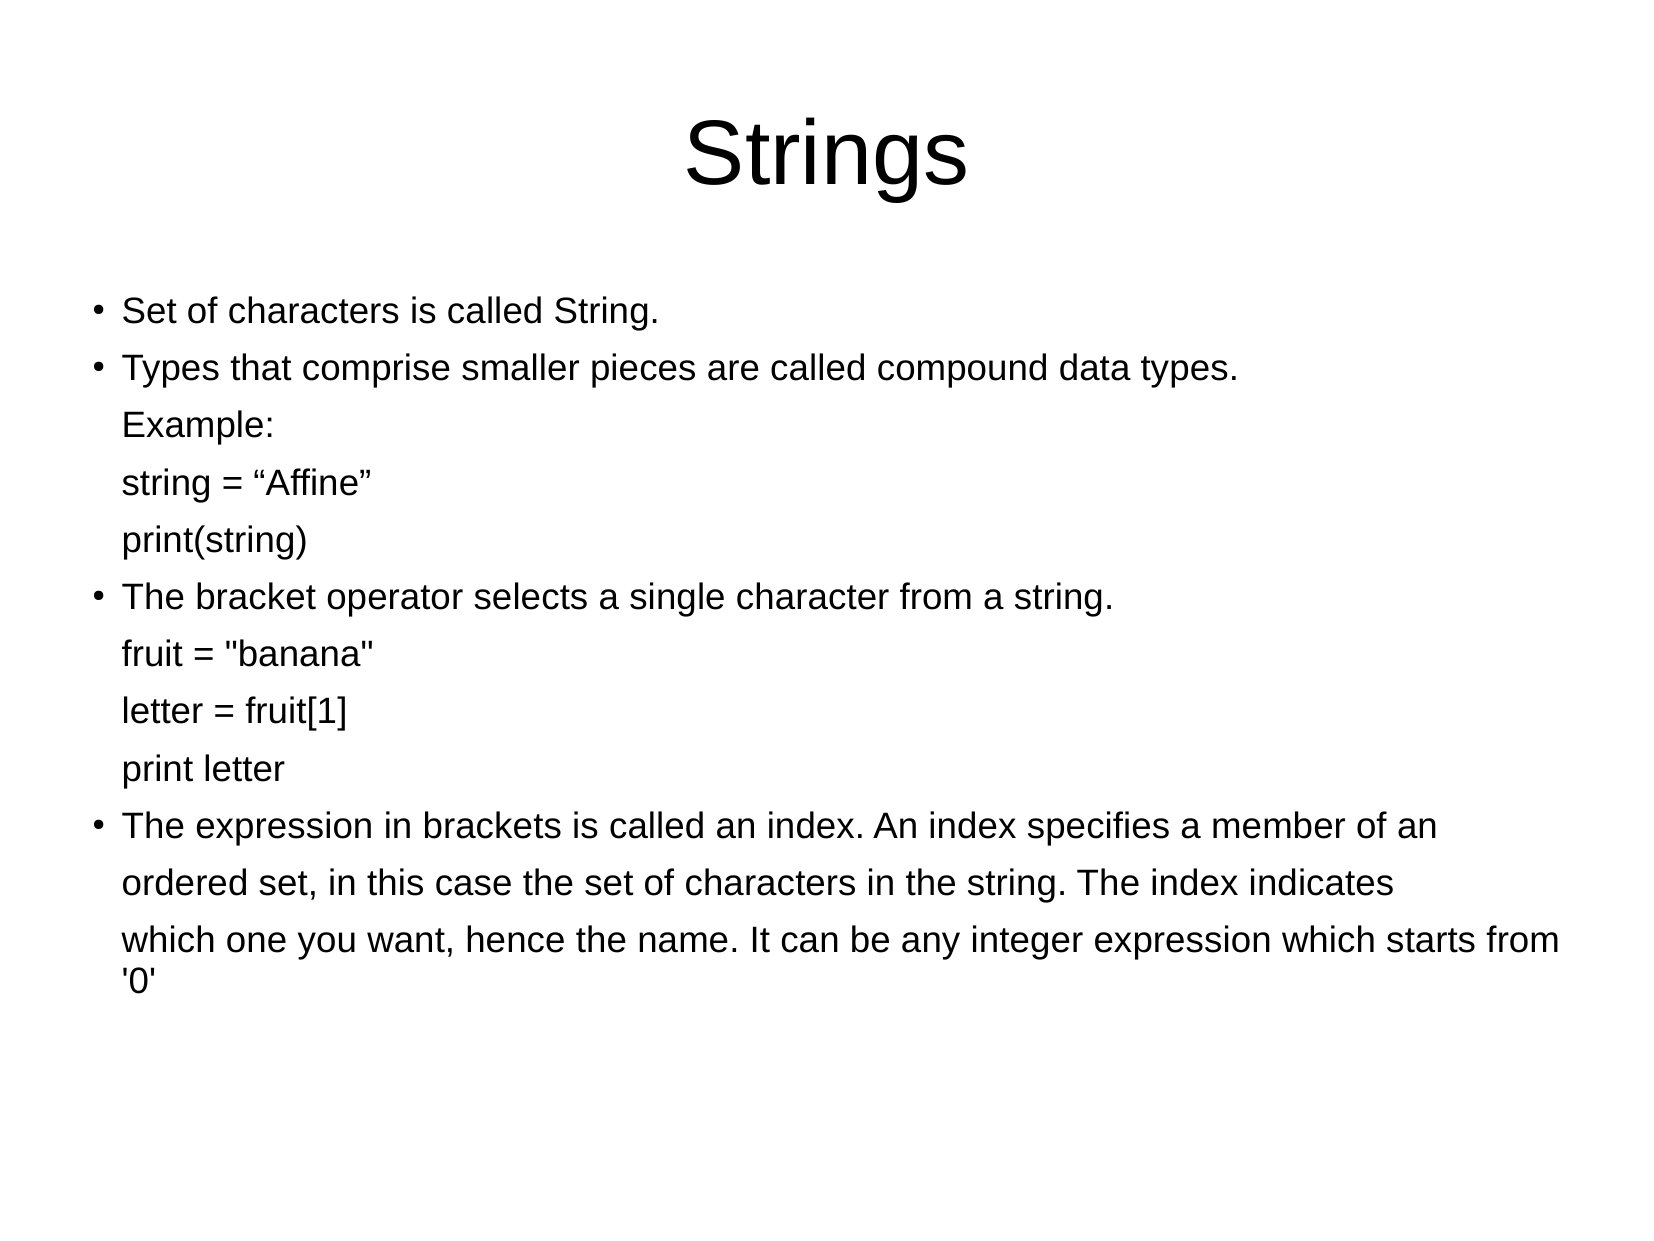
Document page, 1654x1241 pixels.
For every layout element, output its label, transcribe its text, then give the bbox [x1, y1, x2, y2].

list Set of characters is called String. Types that comprise smaller pieces are called compound data types. Example: string = “Affine” print(string) The bracket operator selects a single character from a string. fruit = "banana" letter = fruit[1] print letter The expression in brackets is called an index. An index specifies a member of an ordered set, in this case the set of characters in the string. The index indicates which one you want, hence the name. It can be any integer expression which starts from '0' [82, 290, 1571, 1010]
title Strings [82, 49, 1571, 257]
